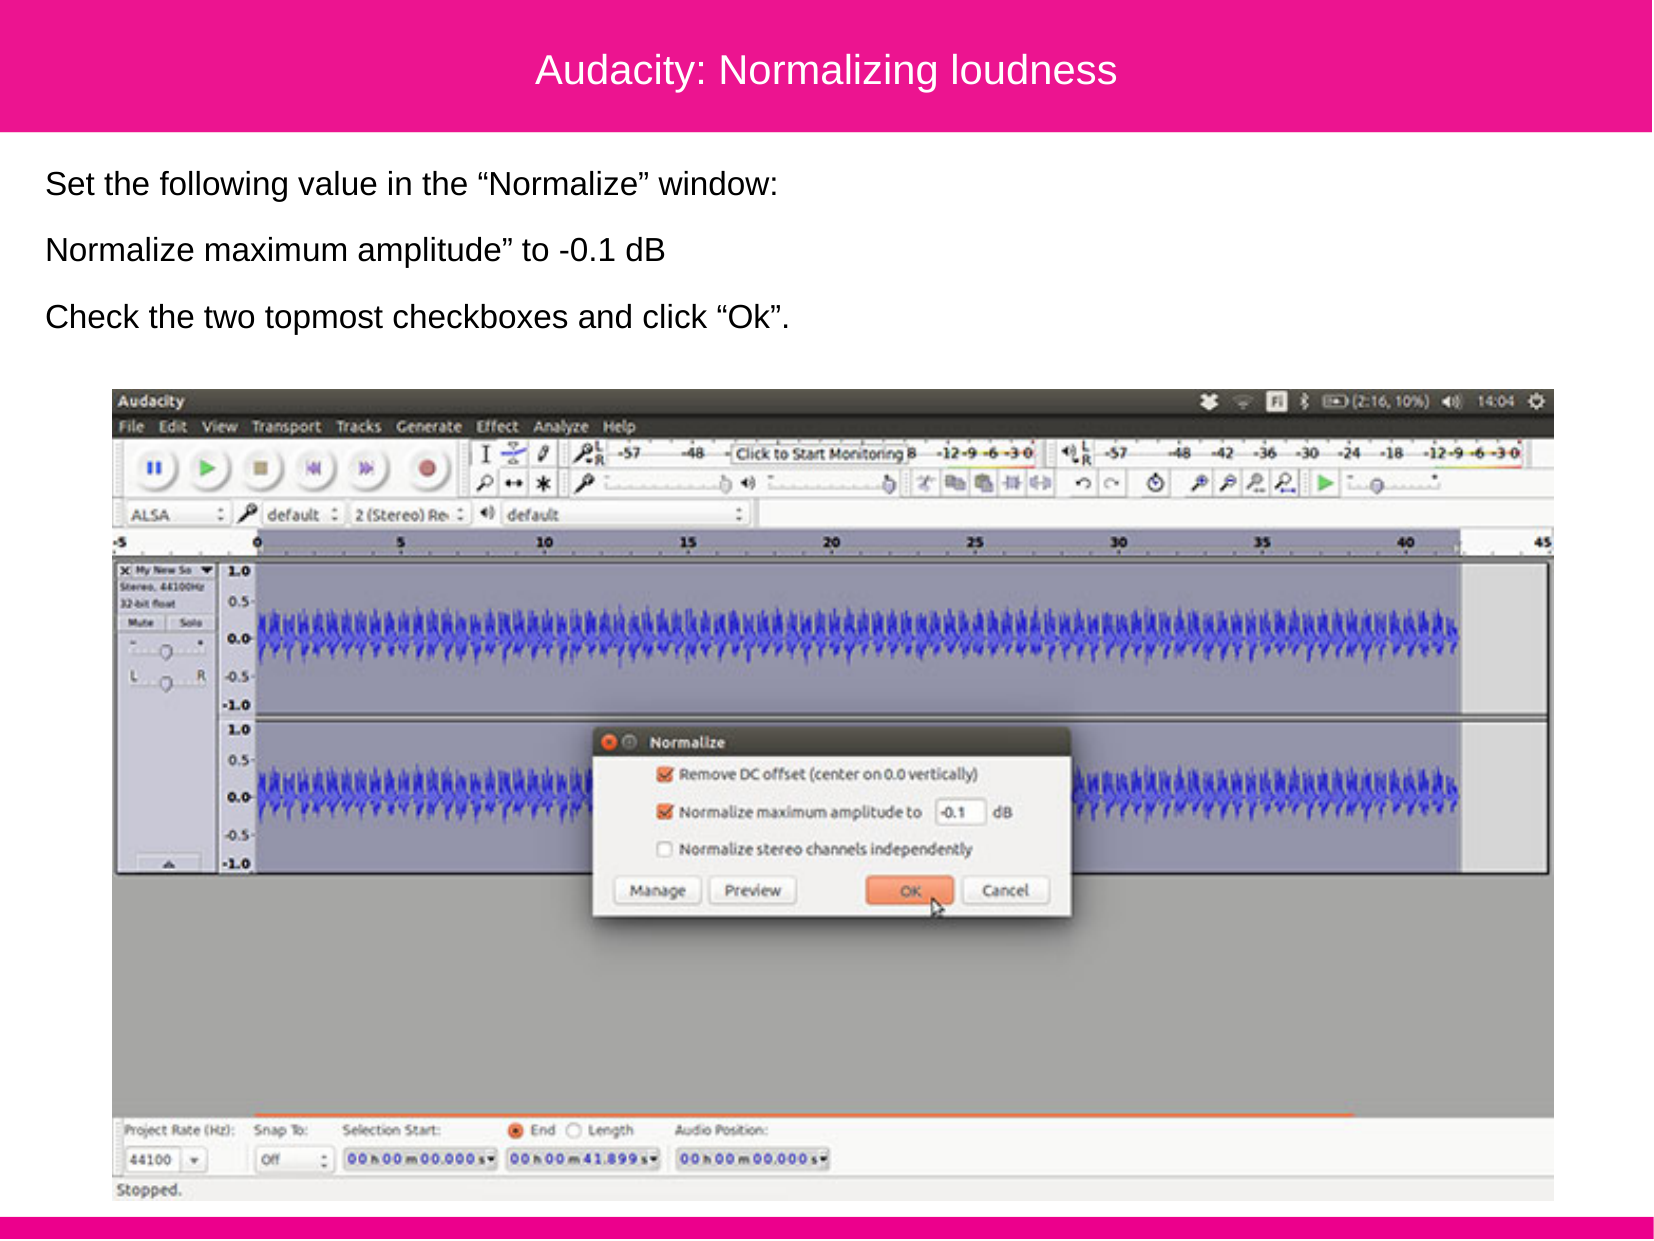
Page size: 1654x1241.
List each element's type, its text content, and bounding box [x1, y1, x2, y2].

title Audacity: Normalizing loudness [82, 46, 1571, 94]
list Set the following value in the “Normalize” window: Normalize maximum amplitude” to -0.1 dB Check the two topmost checkboxes and click “Ok”. [45, 165, 1606, 361]
picture [0, 0, 1654, 1241]
